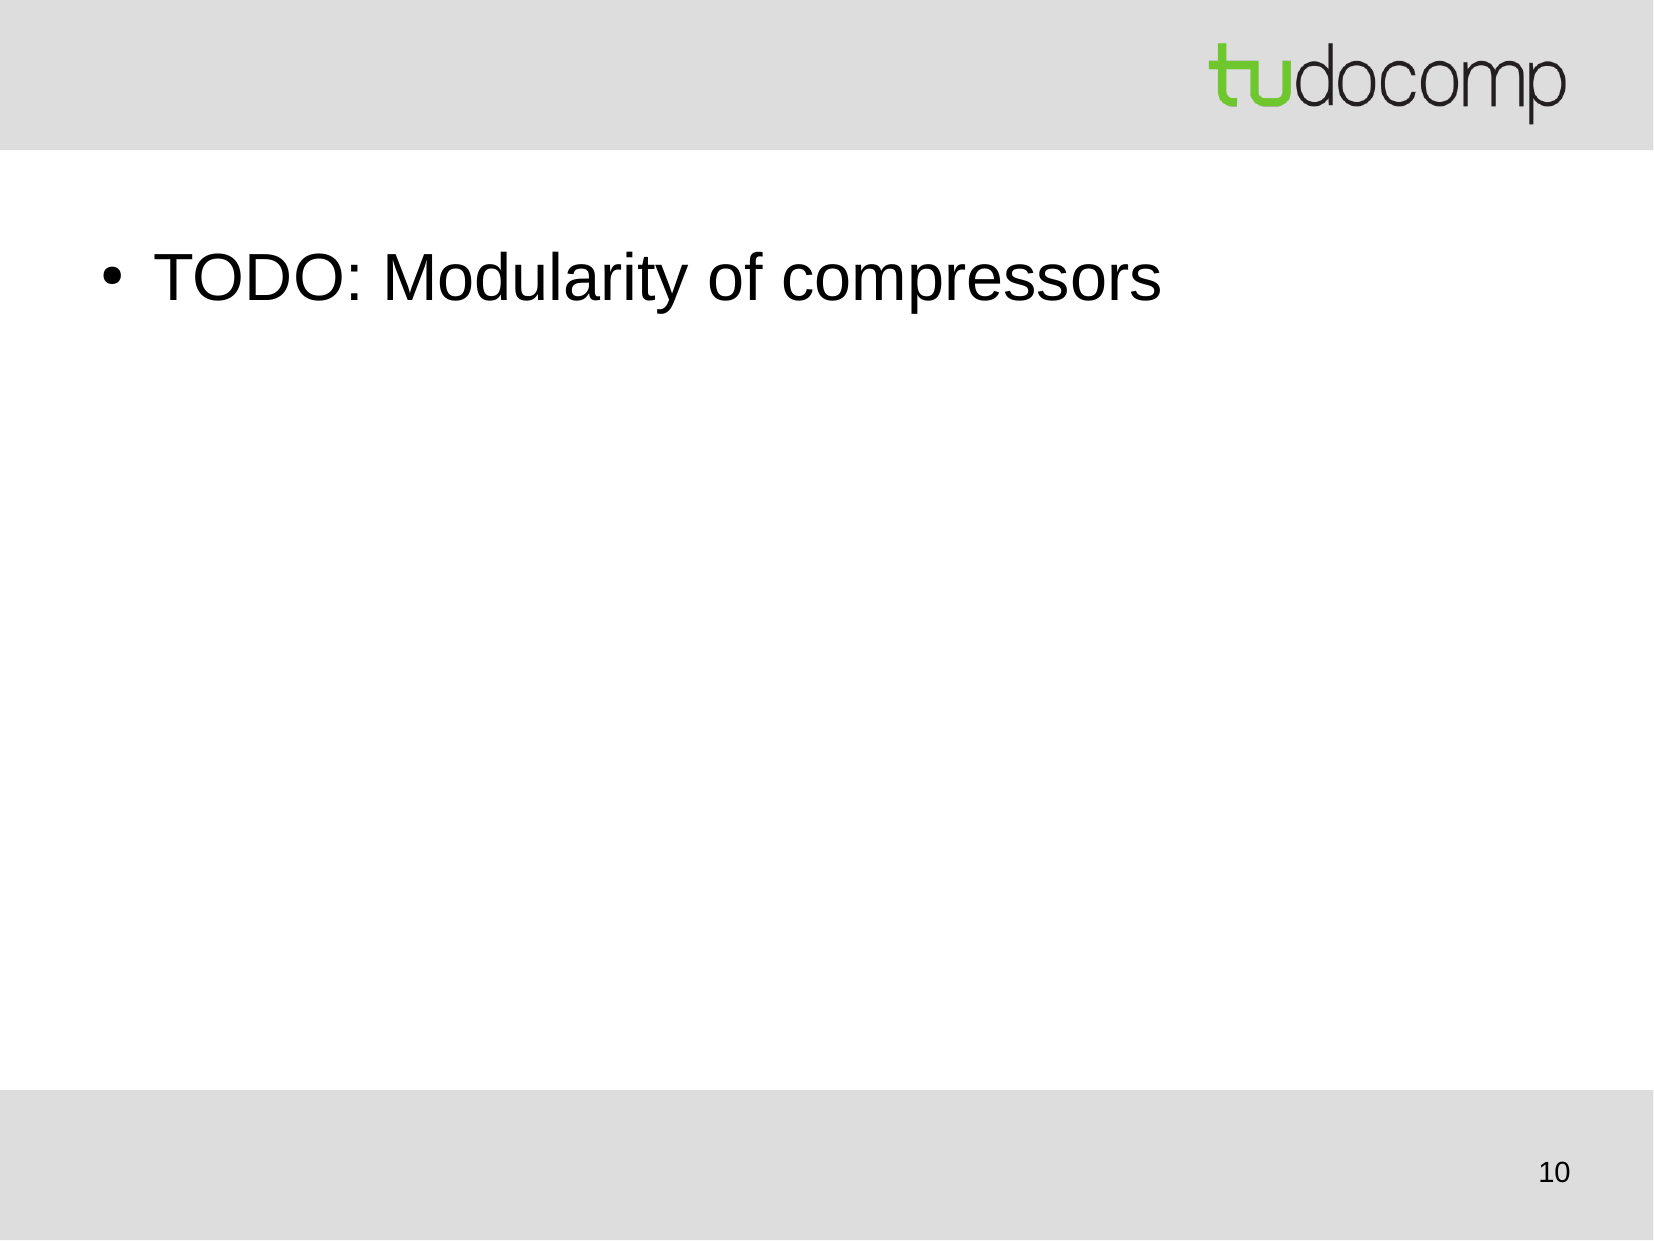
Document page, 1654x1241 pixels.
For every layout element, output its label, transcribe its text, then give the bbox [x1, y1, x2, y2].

list TODO: Modularity of compressors [82, 240, 1571, 976]
picture [1203, 37, 1571, 130]
